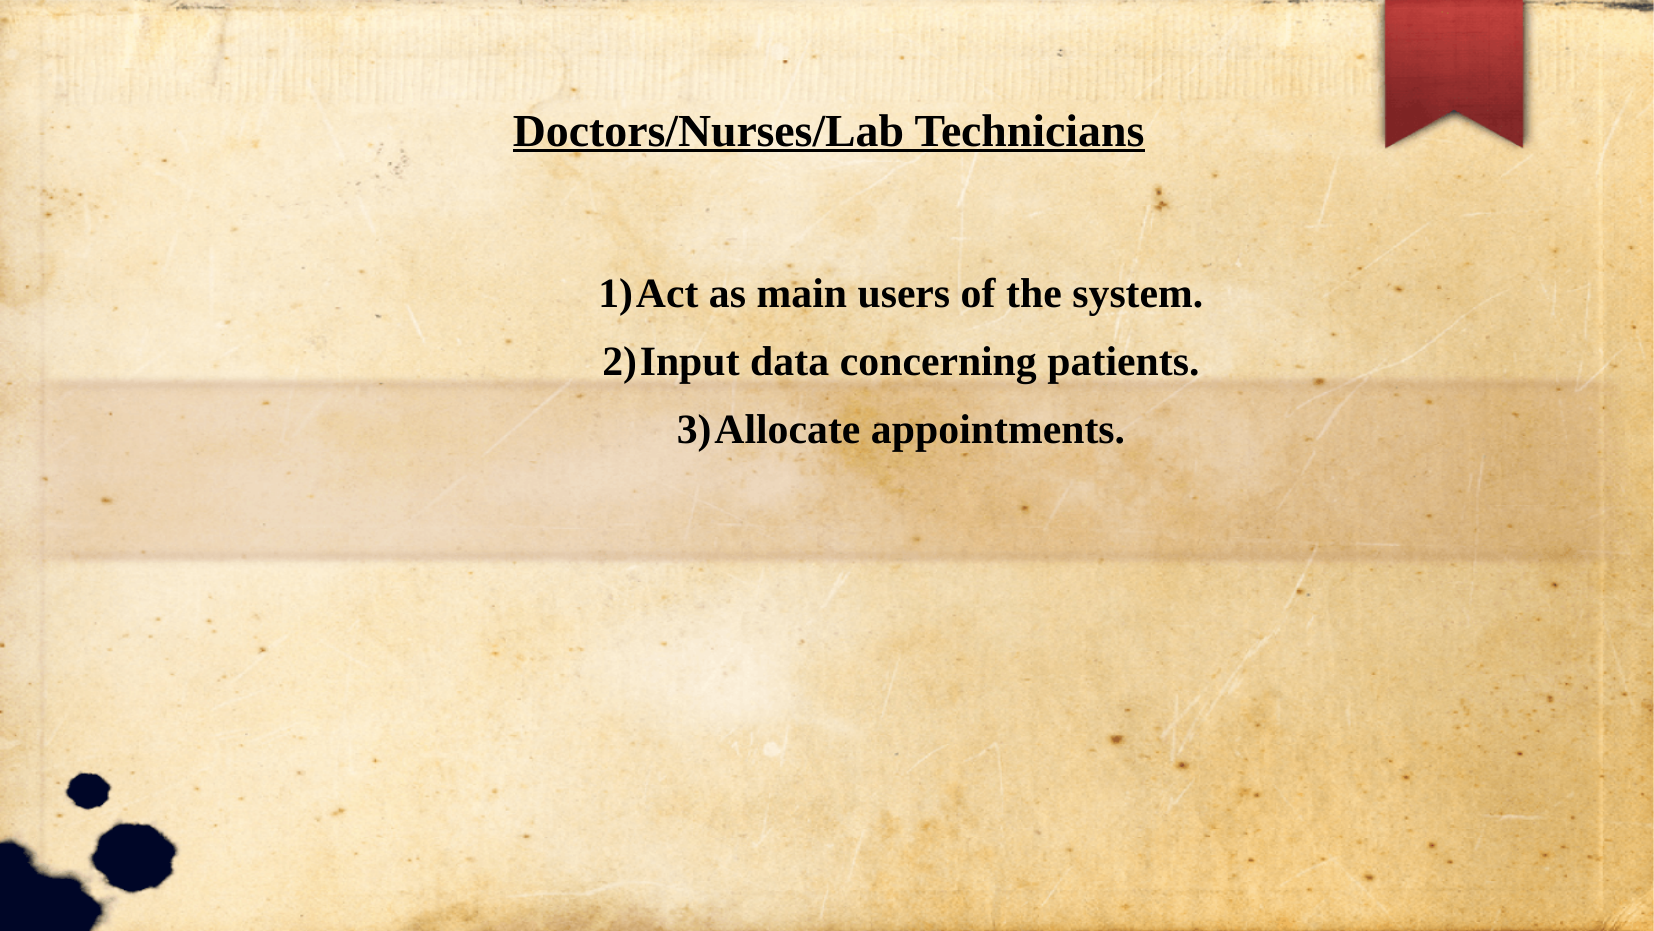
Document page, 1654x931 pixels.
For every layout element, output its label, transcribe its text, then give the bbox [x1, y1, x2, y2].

list Act as main users of the system. Input data concerning patients. Allocate appointments. [101, 270, 1591, 810]
title Doctors/Nurses/Lab Technicians [82, 37, 1576, 226]
picture [0, 0, 1654, 931]
